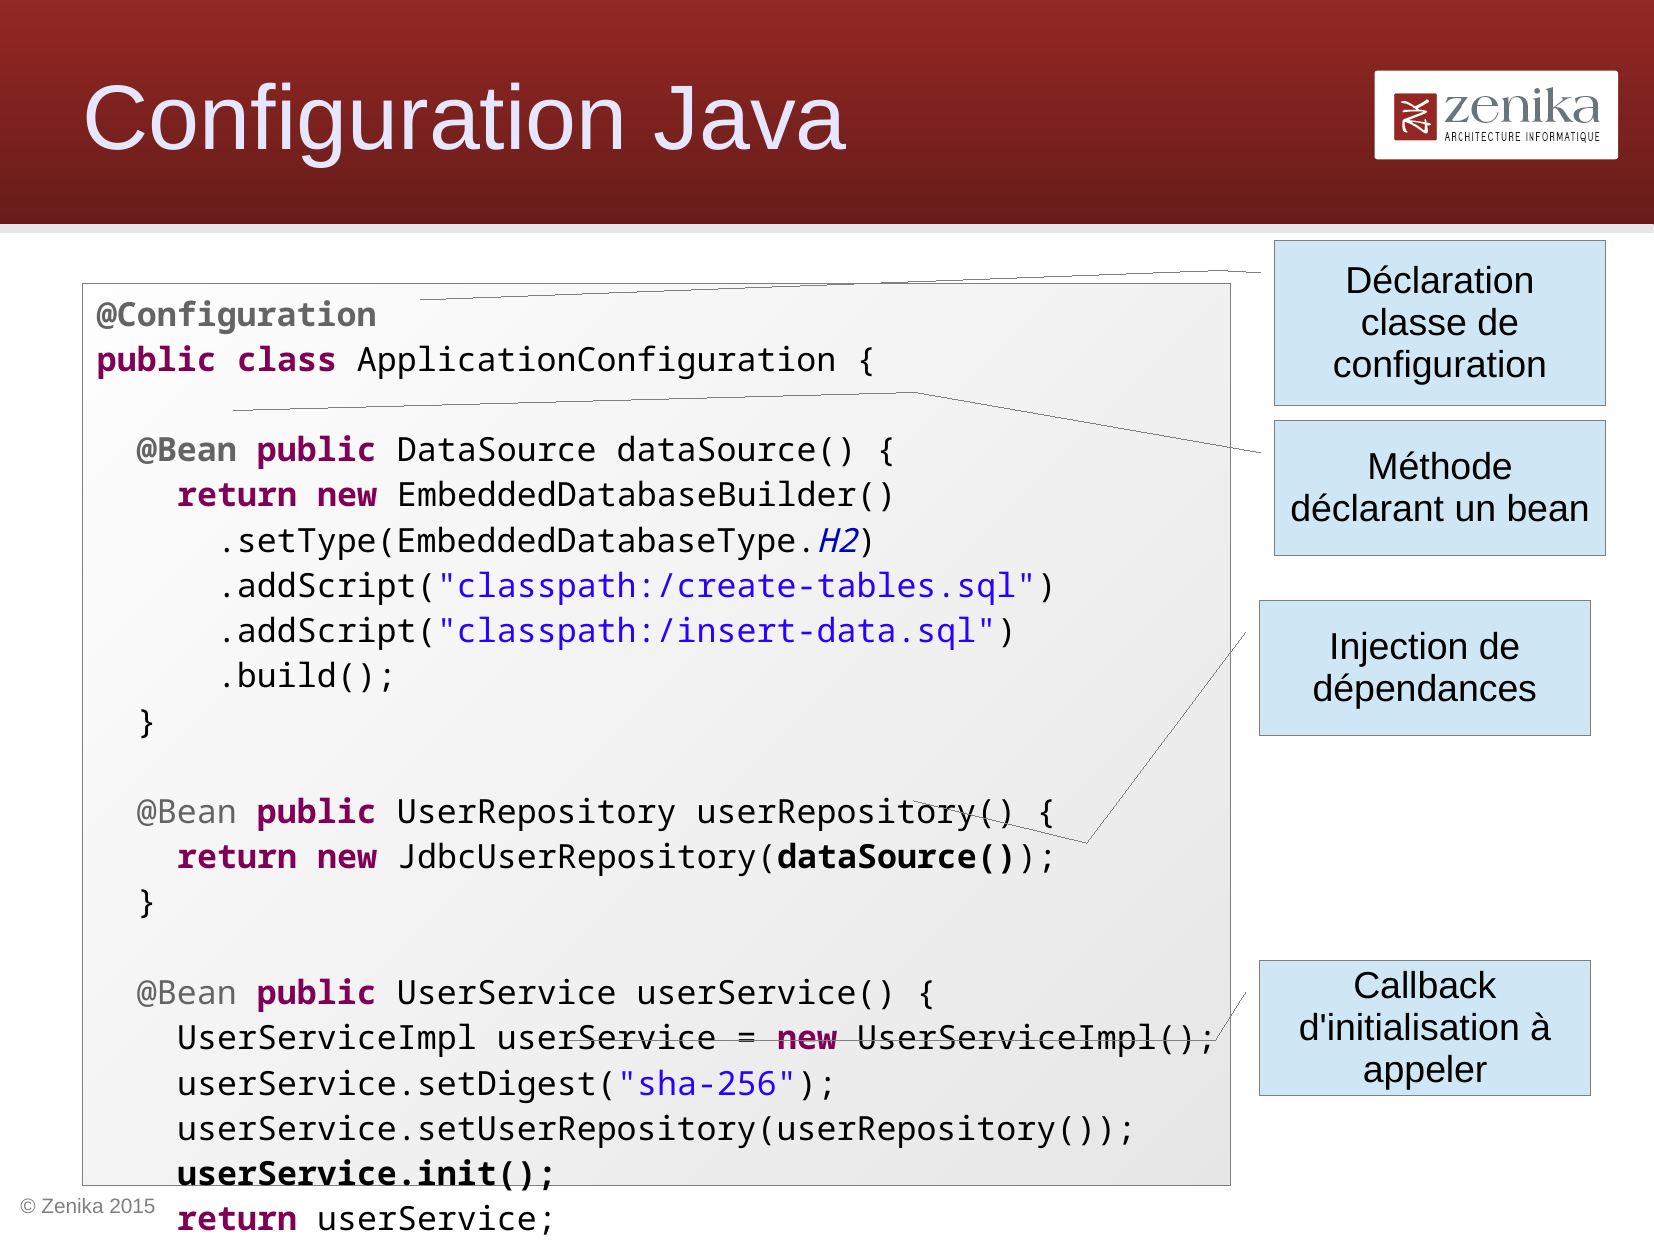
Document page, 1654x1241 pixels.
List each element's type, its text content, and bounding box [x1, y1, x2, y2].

title Configuration Java [82, 13, 1571, 222]
text_box Déclaration classe de configuration [1275, 240, 1605, 405]
text_box Méthode déclarant un bean [1275, 420, 1605, 555]
text_box Injection de dépendances [1260, 600, 1590, 735]
text_box Callback d'initialisation à appeler [1260, 960, 1590, 1095]
picture [1571, 82, 1600, 149]
text_box @Configuration public class ApplicationConfiguration { @Bean public DataSource dataSource() { return new EmbeddedDatabaseBuilder() .setType(EmbeddedDatabaseType.H2) .addScript("classpath:/create-tables.sql") .addScript("classpath:/insert-data.sql") .build(); } @Bean public UserRepository userRepository() { return new JdbcUserRepository(dataSource()); } @Bean public UserService userService() { UserServiceImpl userService = new UserServiceImpl(); userService.setDigest("sha-256"); userService.setUserRepository(userRepository()); userService.init(); return userService; } } [82, 283, 1231, 1186]
